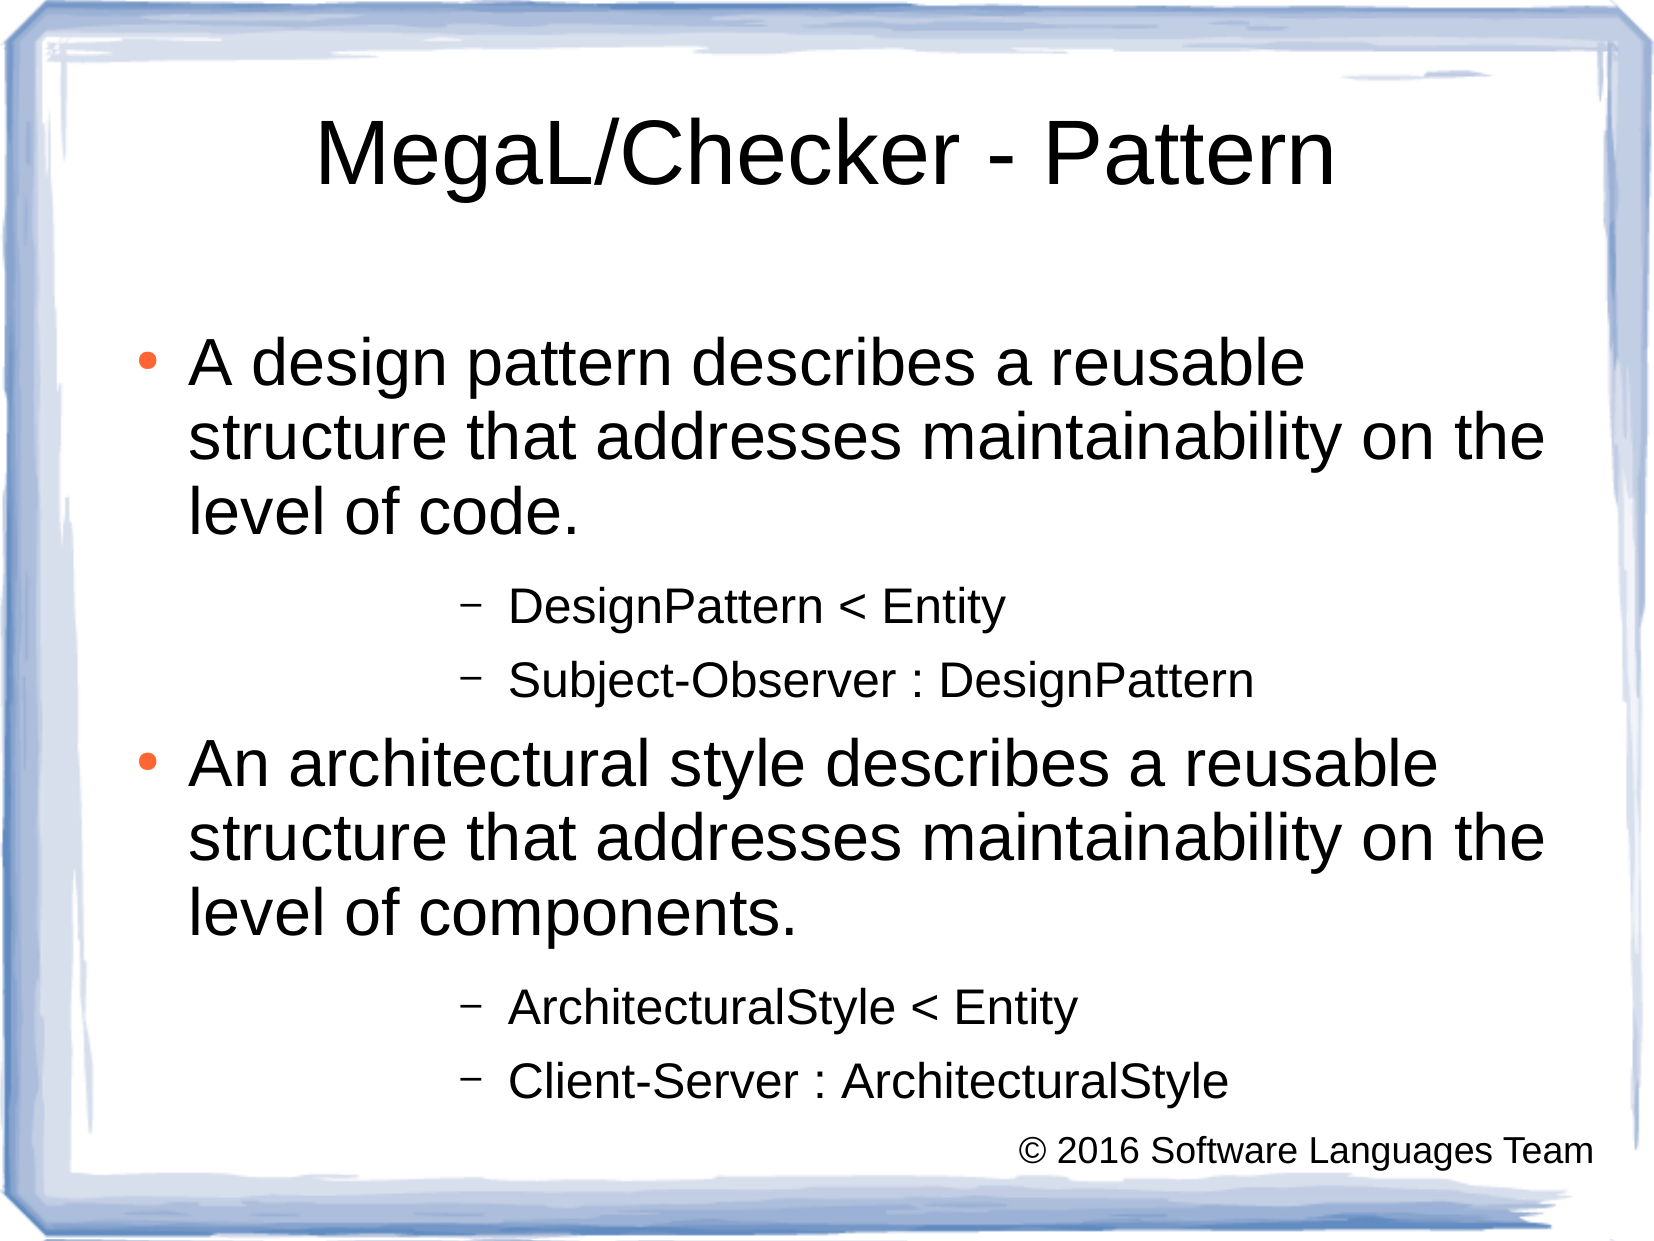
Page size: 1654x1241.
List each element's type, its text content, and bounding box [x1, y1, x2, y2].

text_box © 2016 Software Languages Team [1003, 1122, 1625, 1182]
picture [0, 0, 1654, 1241]
list A design pattern describes a reusable structure that addresses maintainability on the level of code. DesignPattern < Entity Subject-Observer : DesignPattern An architectural style describes a reusable structure that addresses maintainability on the level of components. ArchitecturalStyle < Entity Client-Server : ArchitecturalStyle [118, 324, 1571, 1109]
title MegaL/Checker - Pattern [82, 49, 1571, 257]
